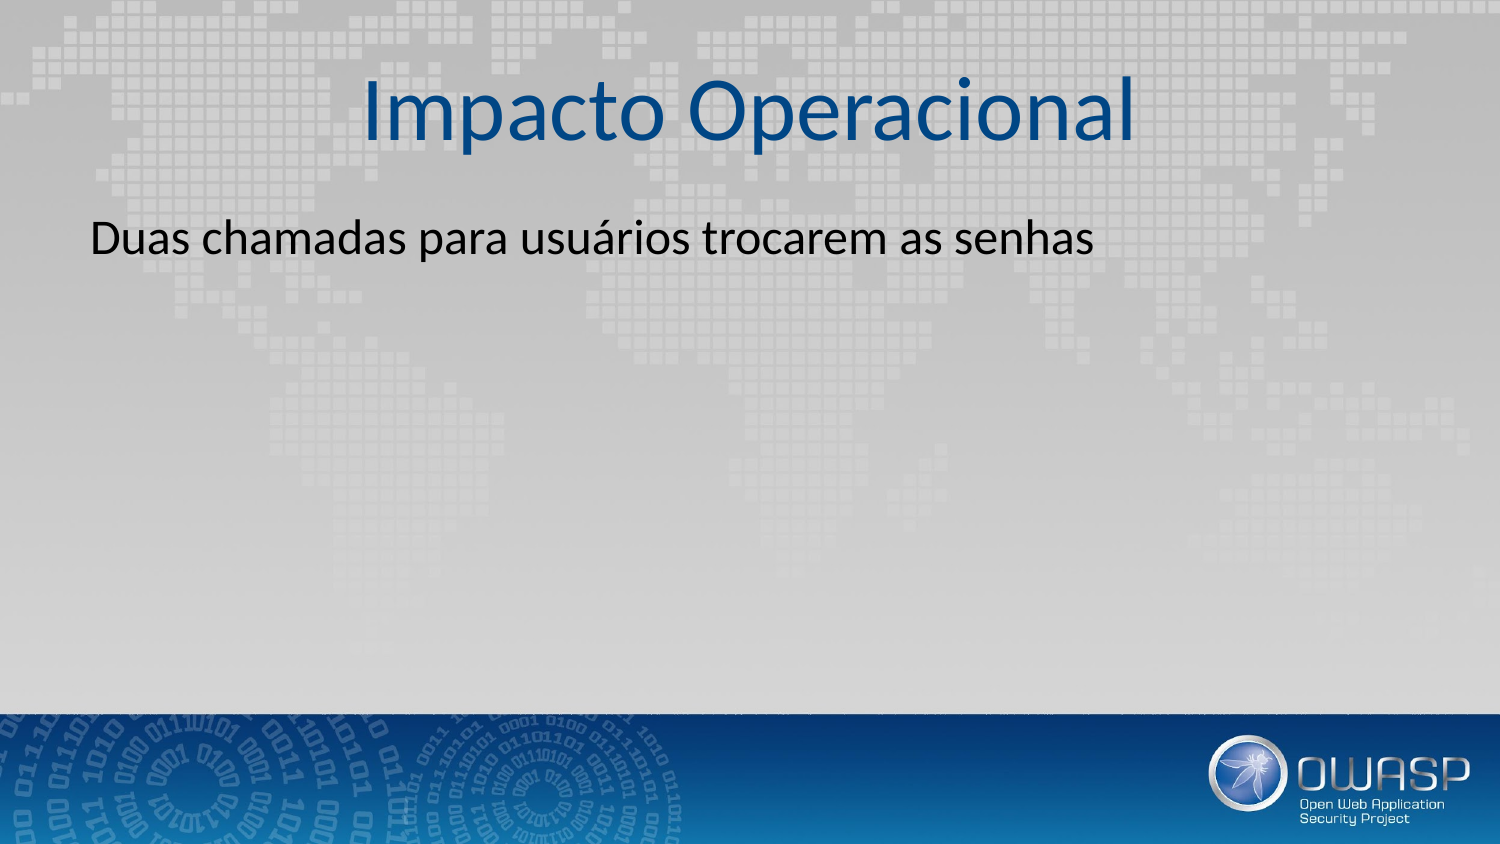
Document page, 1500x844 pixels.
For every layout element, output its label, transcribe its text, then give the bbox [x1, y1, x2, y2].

list Duas chamadas para usuários trocarem as senhas [75, 196, 1425, 705]
picture [0, 0, 1500, 844]
title Impacto Operacional [75, 33, 1425, 175]
